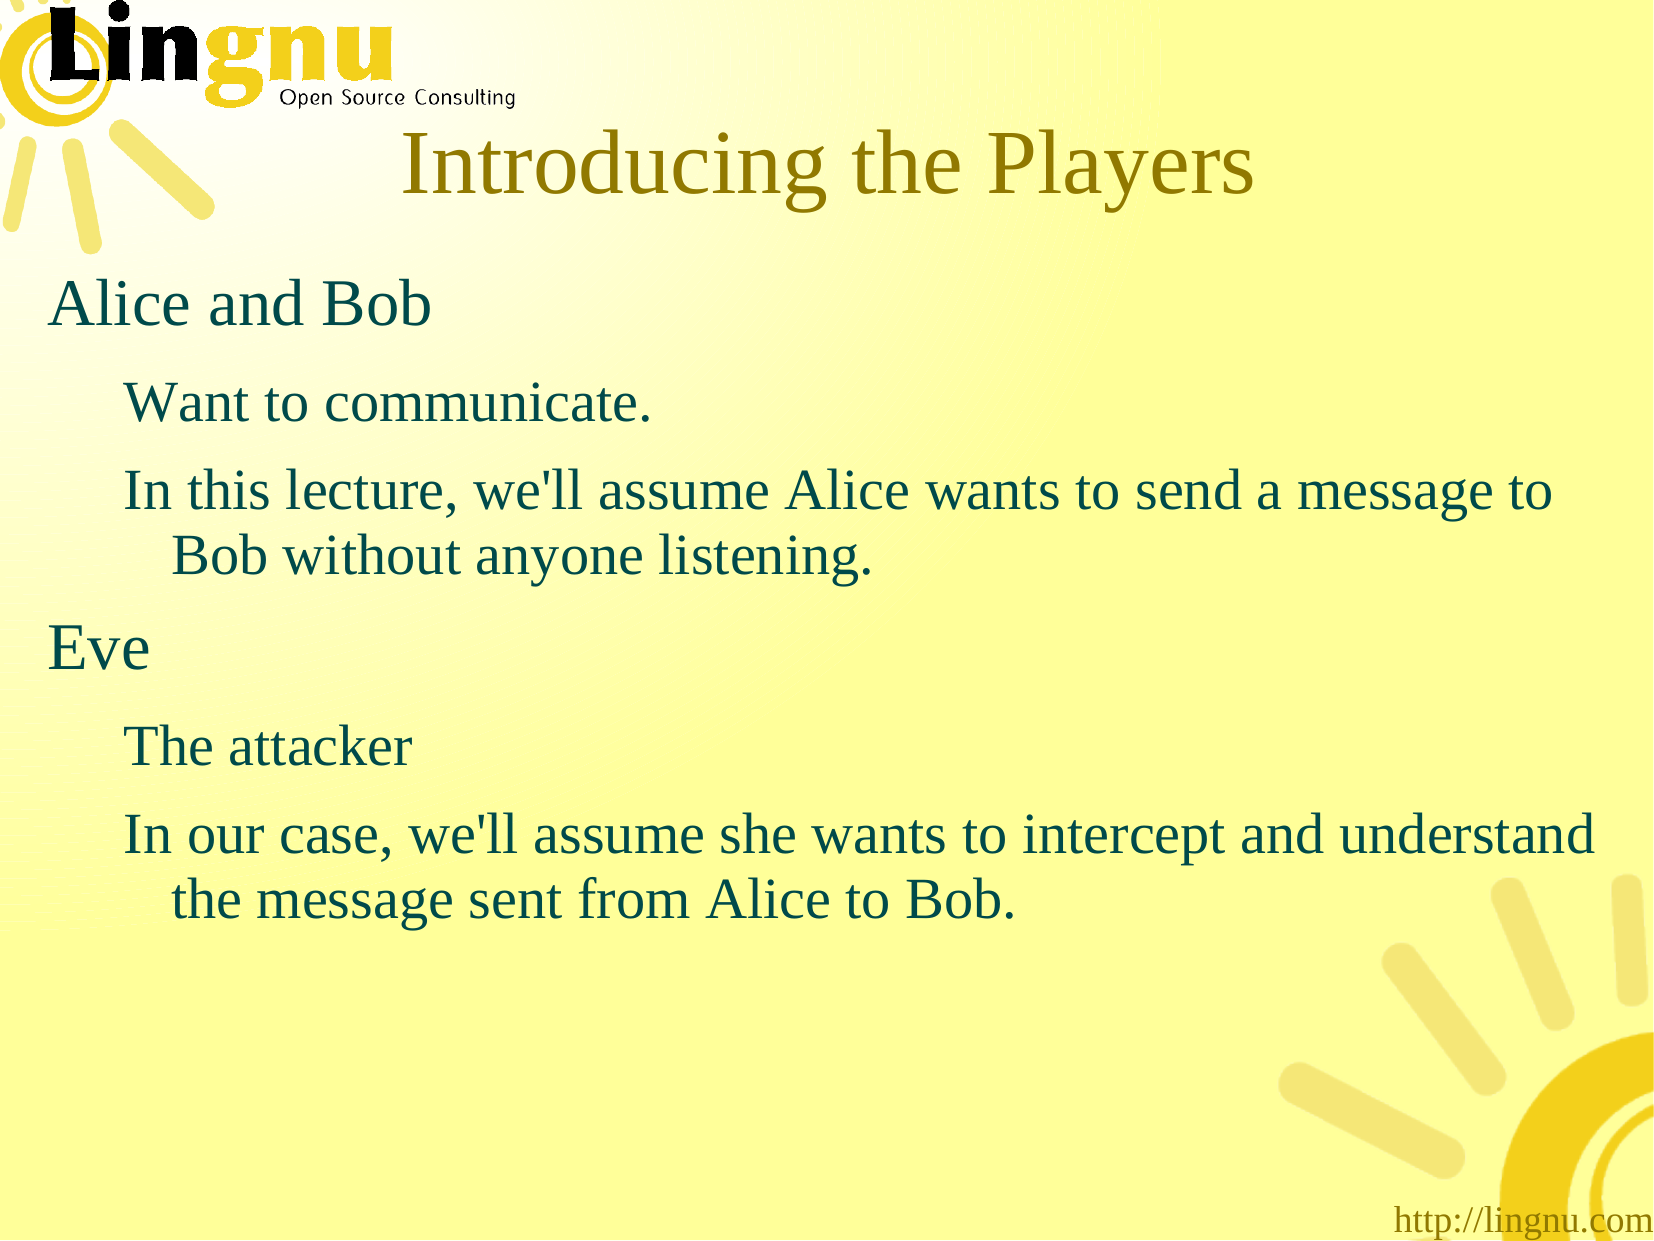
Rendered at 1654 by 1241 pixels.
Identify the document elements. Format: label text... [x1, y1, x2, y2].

picture [0, 0, 516, 256]
list Alice and Bob Want to communicate. In this lecture, we'll assume Alice wants to send a message to Bob without anyone listening. Eve The attacker In our case, we'll assume she wants to intercept and understand the message sent from Alice to Bob. [29, 265, 1625, 1127]
picture [1256, 871, 1654, 1241]
title Introducing the Players [123, 58, 1536, 265]
